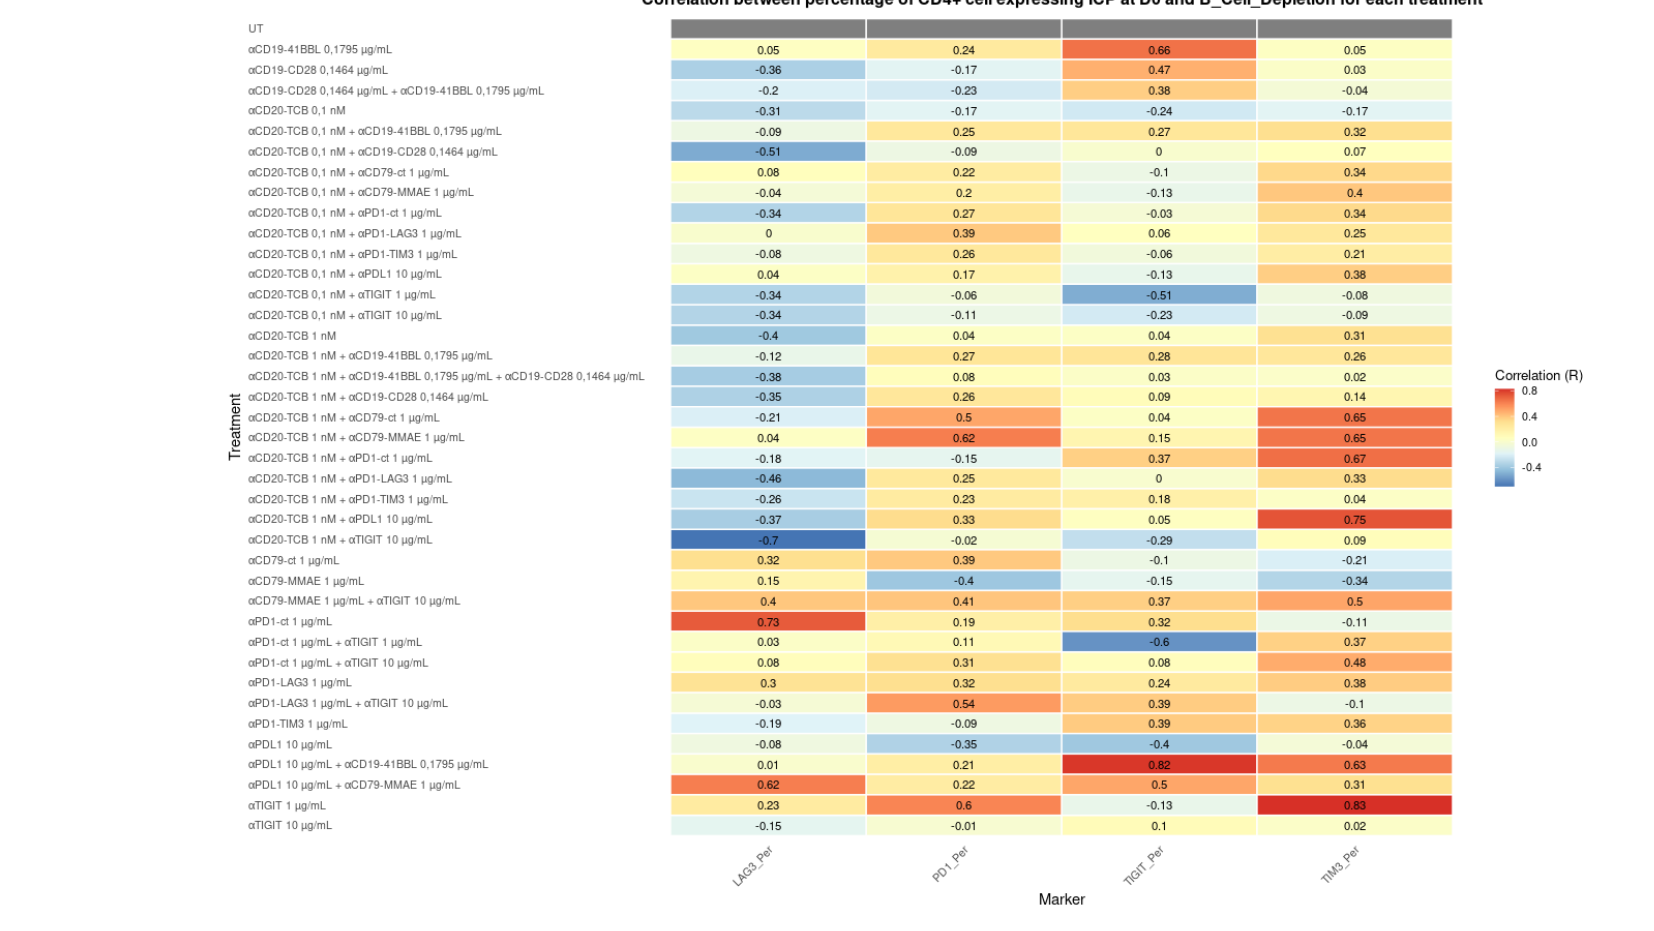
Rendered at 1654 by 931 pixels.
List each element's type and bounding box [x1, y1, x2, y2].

picture [206, 0, 1613, 916]
